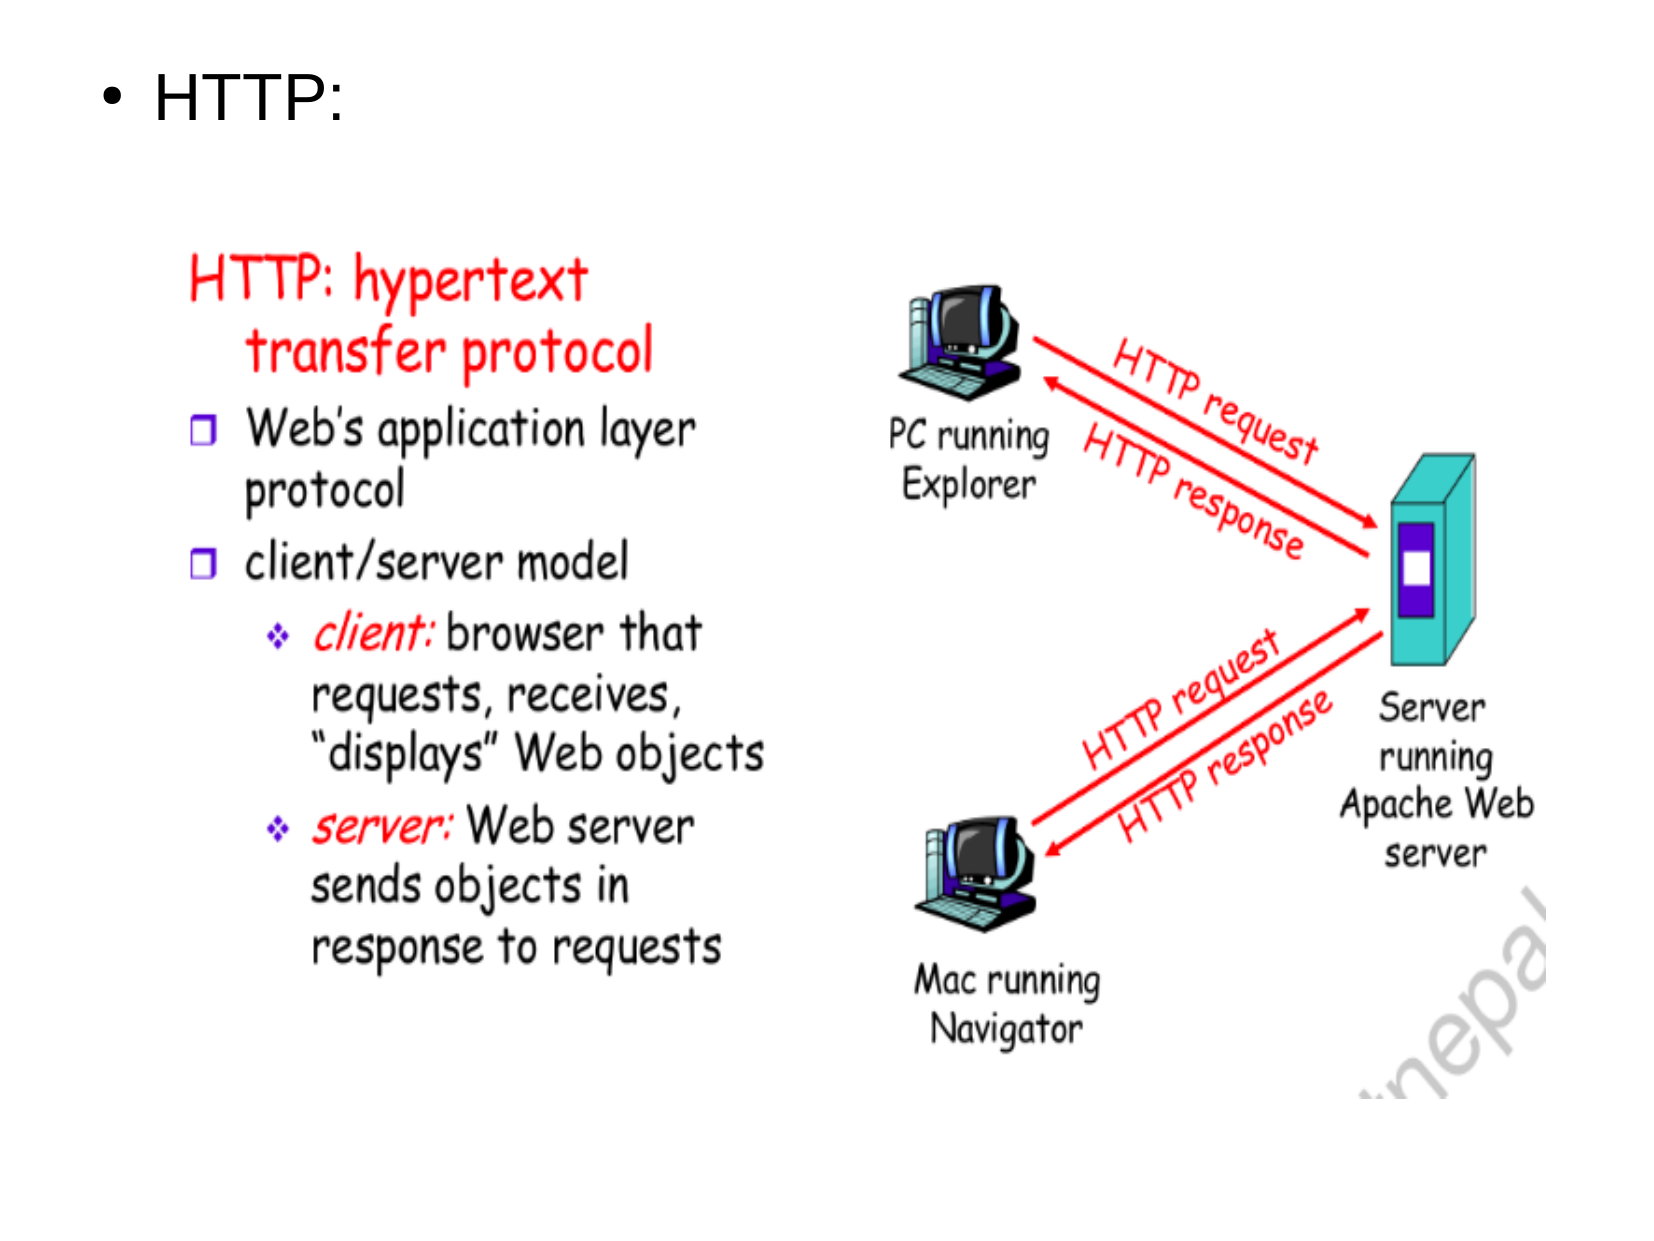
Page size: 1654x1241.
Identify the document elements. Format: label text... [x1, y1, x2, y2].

picture [135, 179, 1546, 1099]
list HTTP: [82, 60, 1571, 1010]
